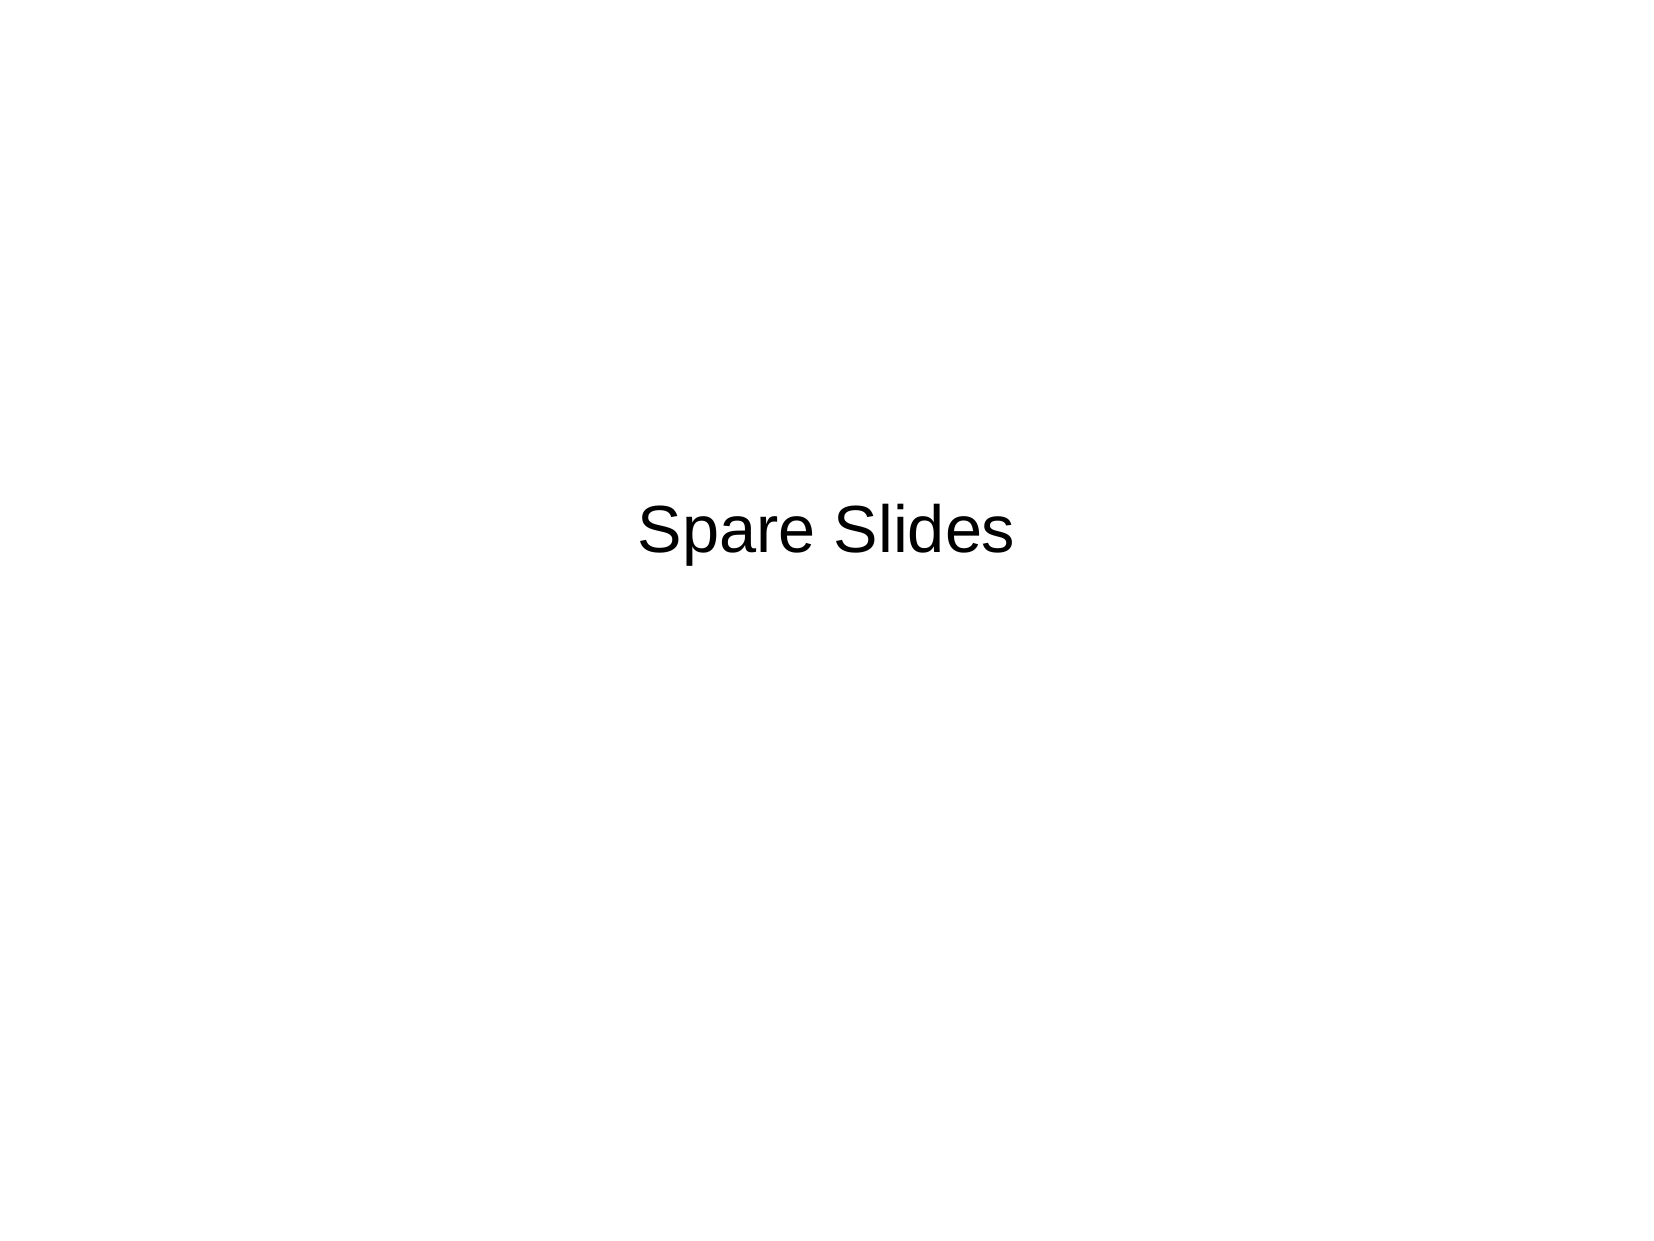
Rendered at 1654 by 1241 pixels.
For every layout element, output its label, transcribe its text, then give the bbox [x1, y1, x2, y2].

subtitle Spare Slides [82, 49, 1571, 1010]
